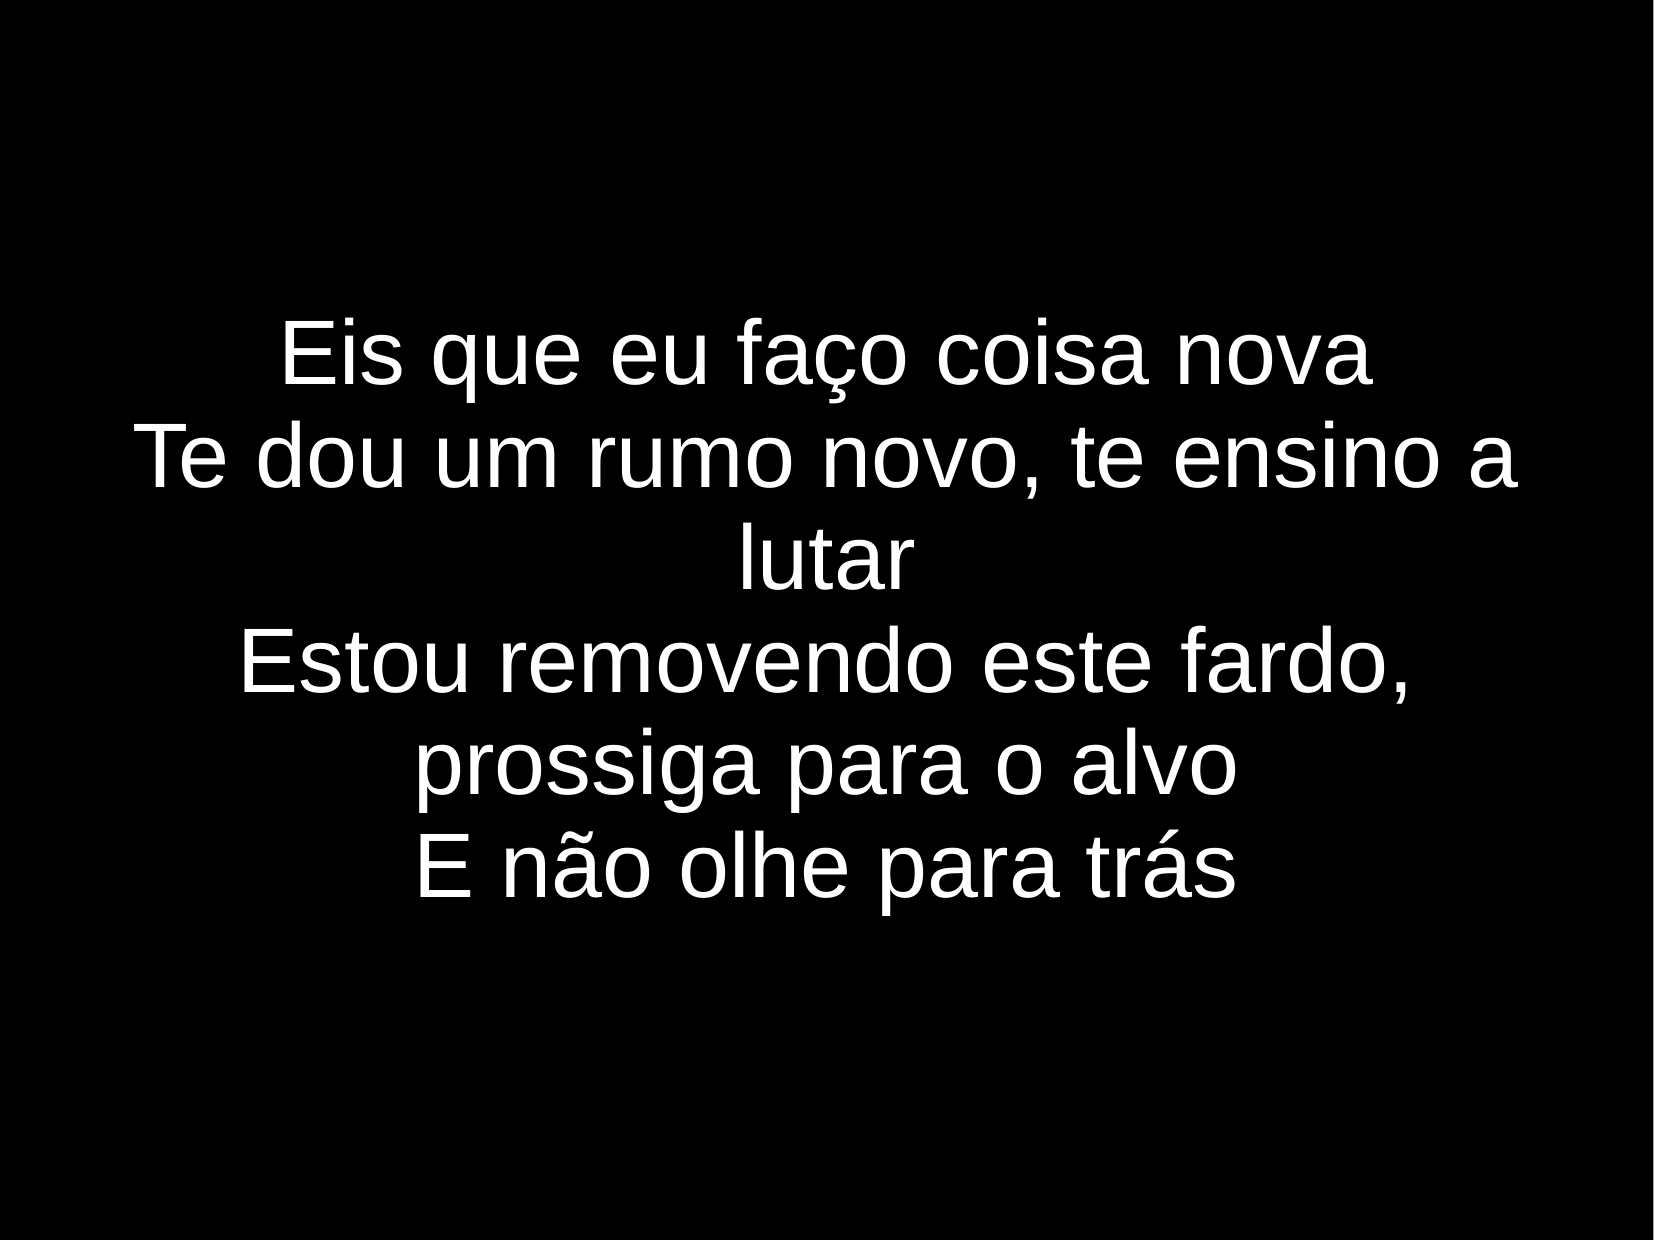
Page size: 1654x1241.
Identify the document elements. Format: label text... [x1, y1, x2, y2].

subtitle Eis que eu faço coisa nova Te dou um rumo novo, te ensino a lutar Estou removendo este fardo, prossiga para o alvo E não olhe para trás [82, 49, 1571, 1170]
